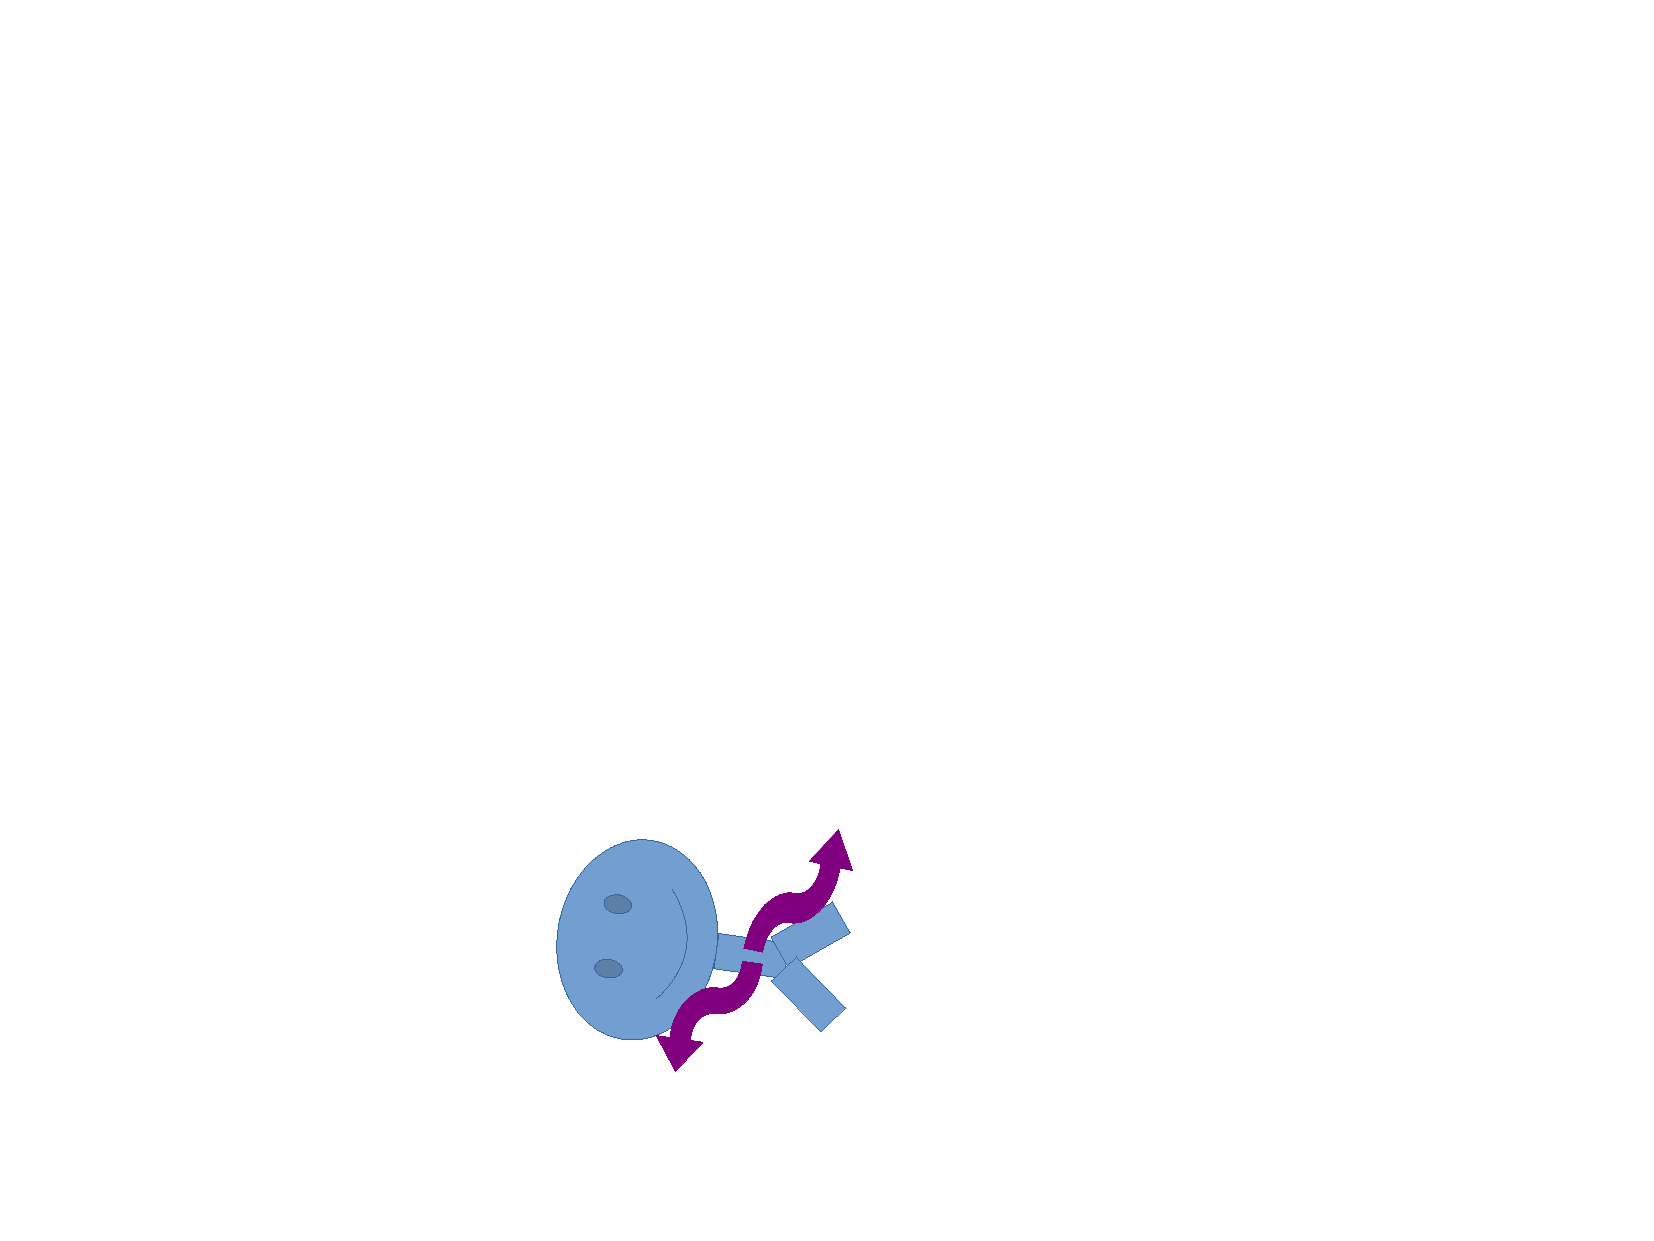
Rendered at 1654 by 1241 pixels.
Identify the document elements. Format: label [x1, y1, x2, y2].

text_box [556, 829, 853, 1072]
